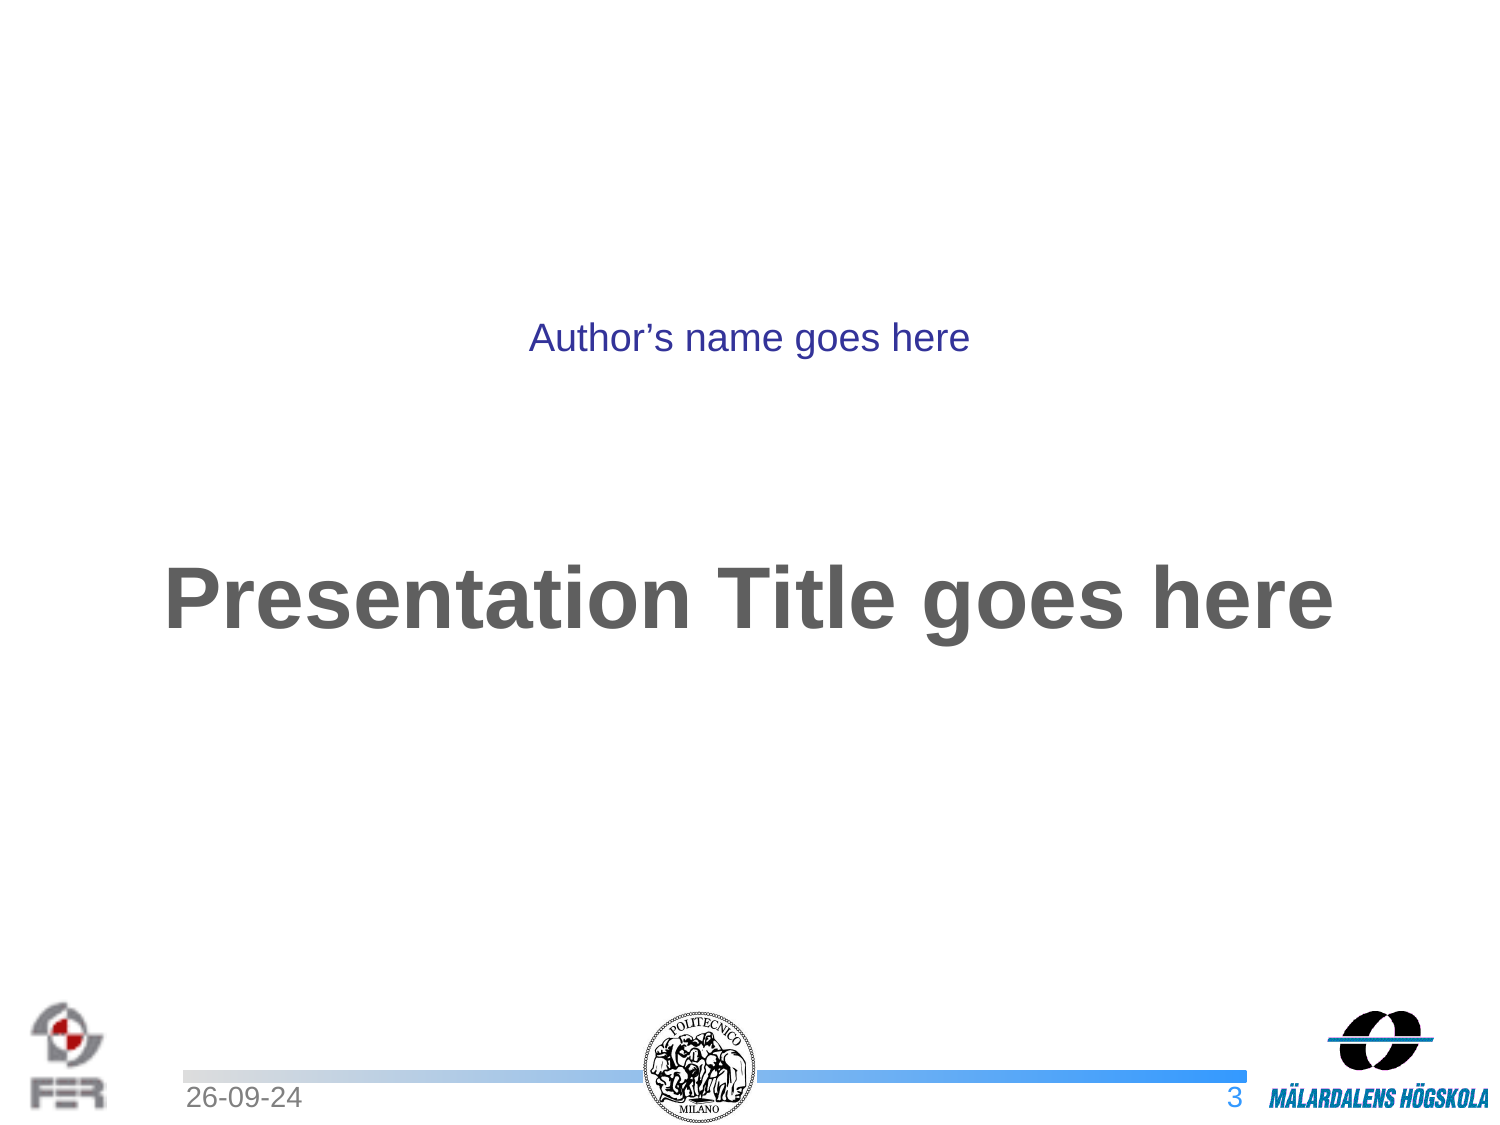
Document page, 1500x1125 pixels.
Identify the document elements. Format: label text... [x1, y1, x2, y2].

picture [643, 1011, 757, 1123]
picture [1454, 1091, 1459, 1108]
text_box Presentation Title goes here [31, 397, 1469, 804]
text_box Author’s name goes here [509, 302, 990, 369]
picture [1435, 1096, 1441, 1104]
text_box 13-10-17 [171, 1070, 396, 1114]
picture [1269, 1011, 1488, 1108]
text_box <number> [1186, 1070, 1258, 1114]
picture [29, 987, 107, 1125]
picture [1368, 1093, 1374, 1104]
